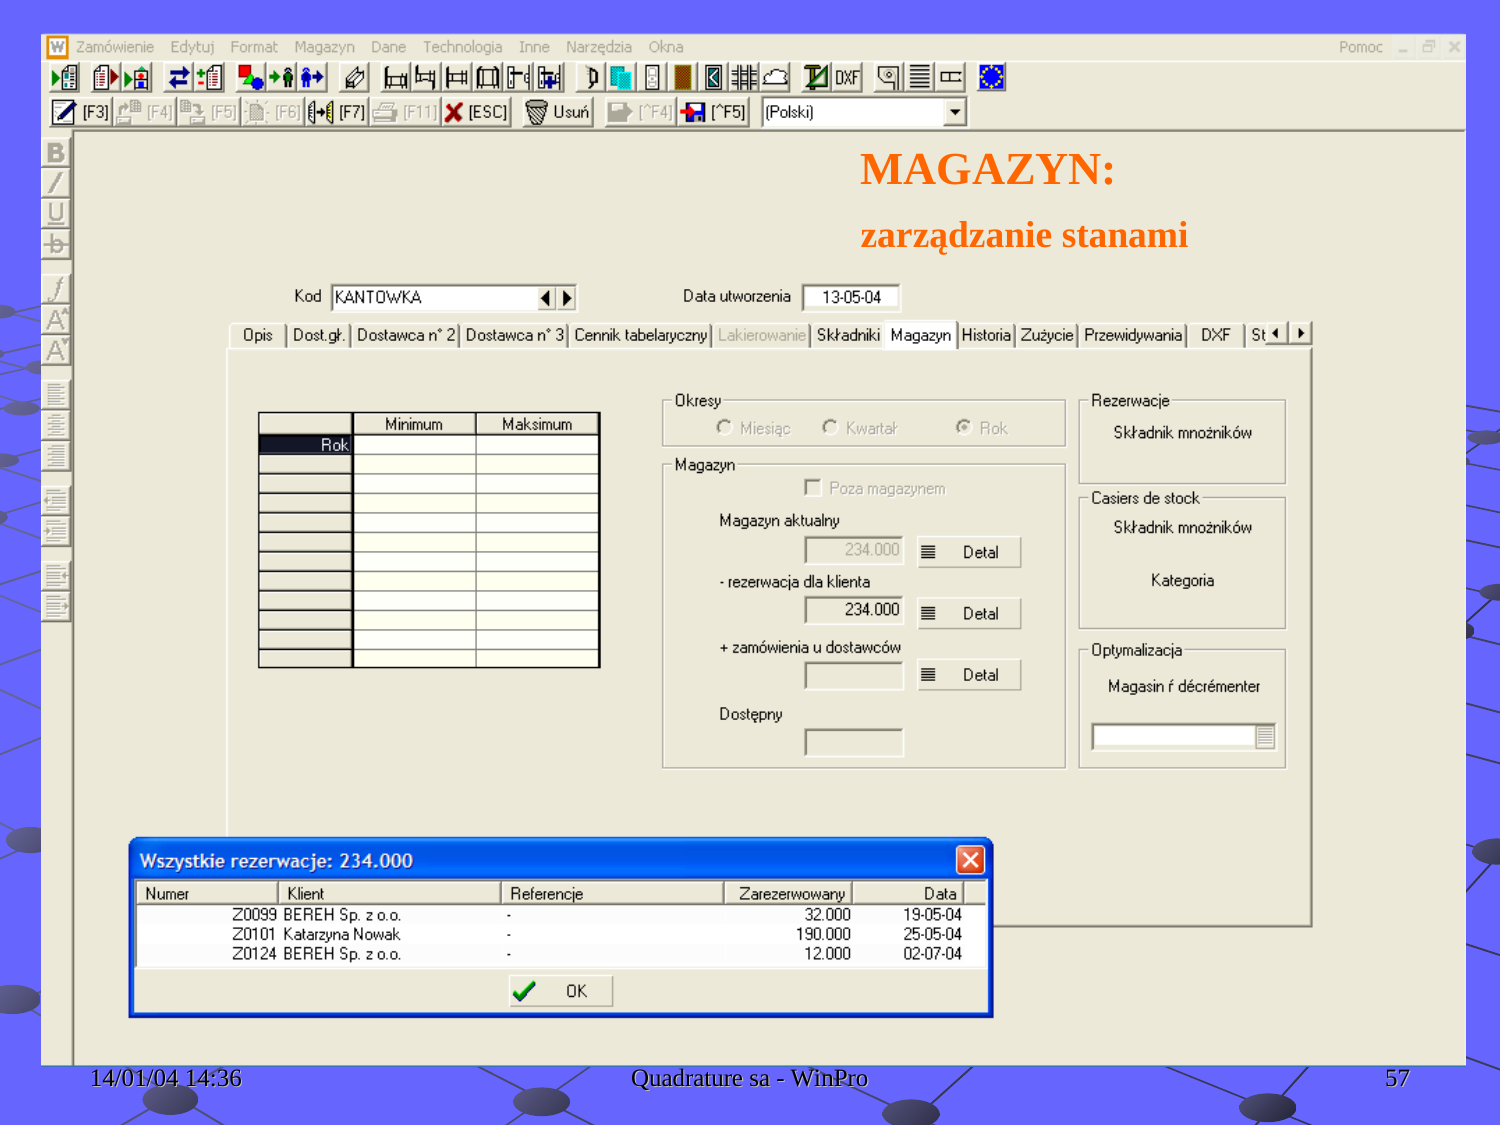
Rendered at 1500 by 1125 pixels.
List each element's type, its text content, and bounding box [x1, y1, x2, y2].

picture [41, 33, 1466, 1067]
text_box MAGAZYN: zarządzanie stanami [860, 146, 1308, 256]
